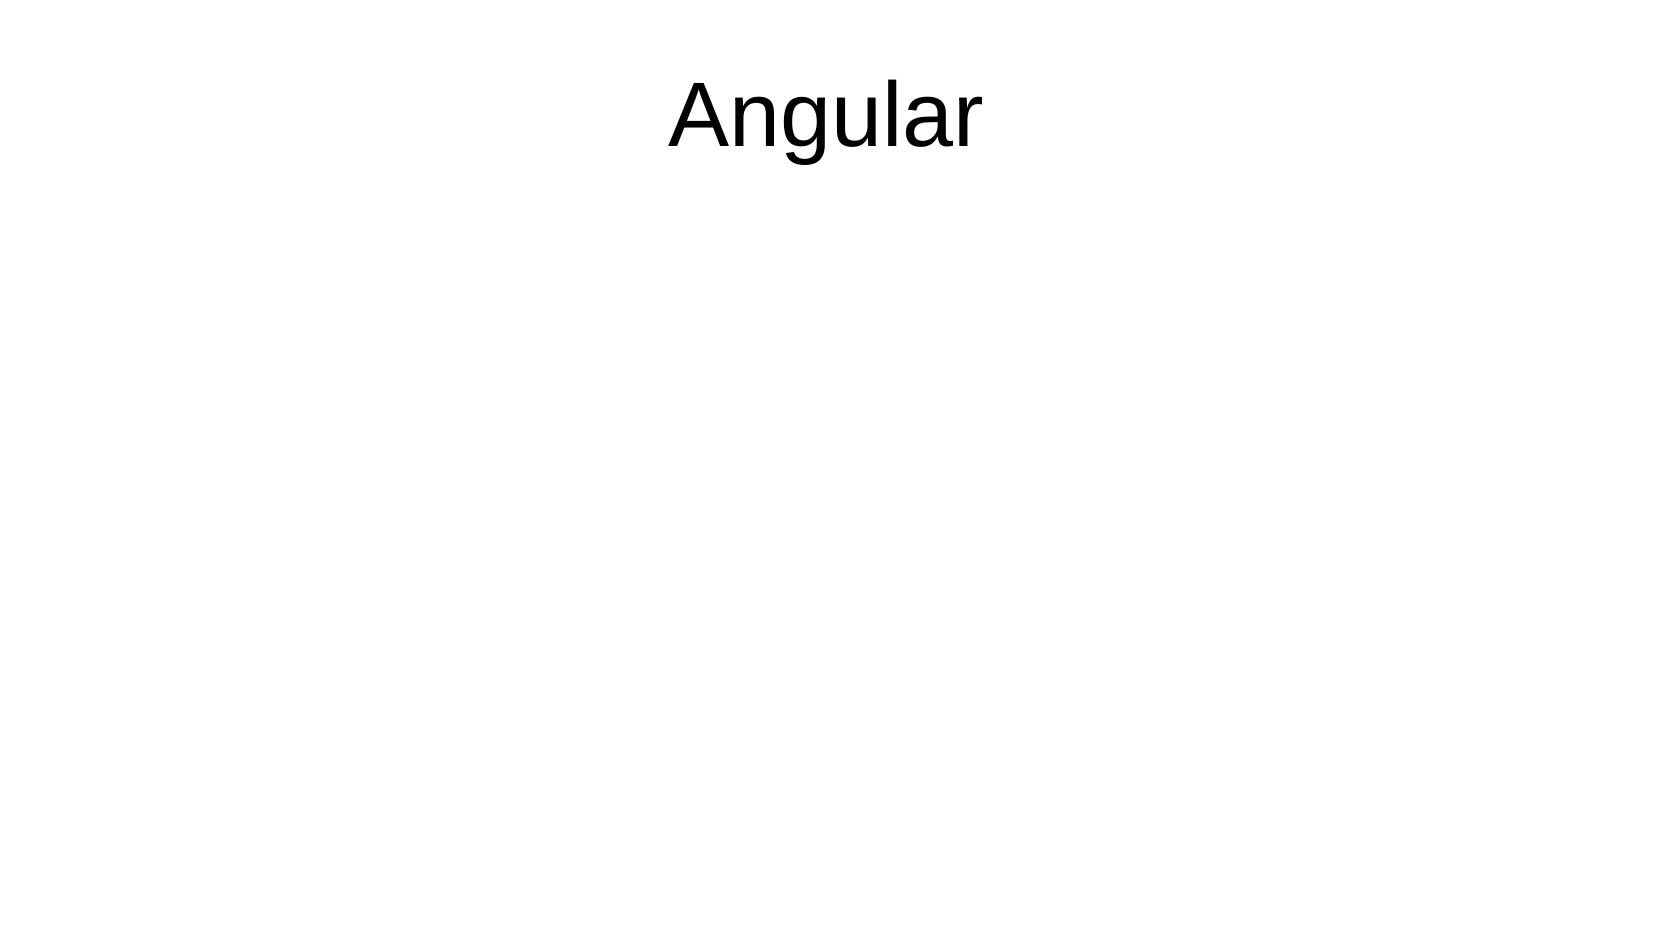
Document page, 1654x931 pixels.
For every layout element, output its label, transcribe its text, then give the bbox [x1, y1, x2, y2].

title Angular [82, 37, 1571, 193]
